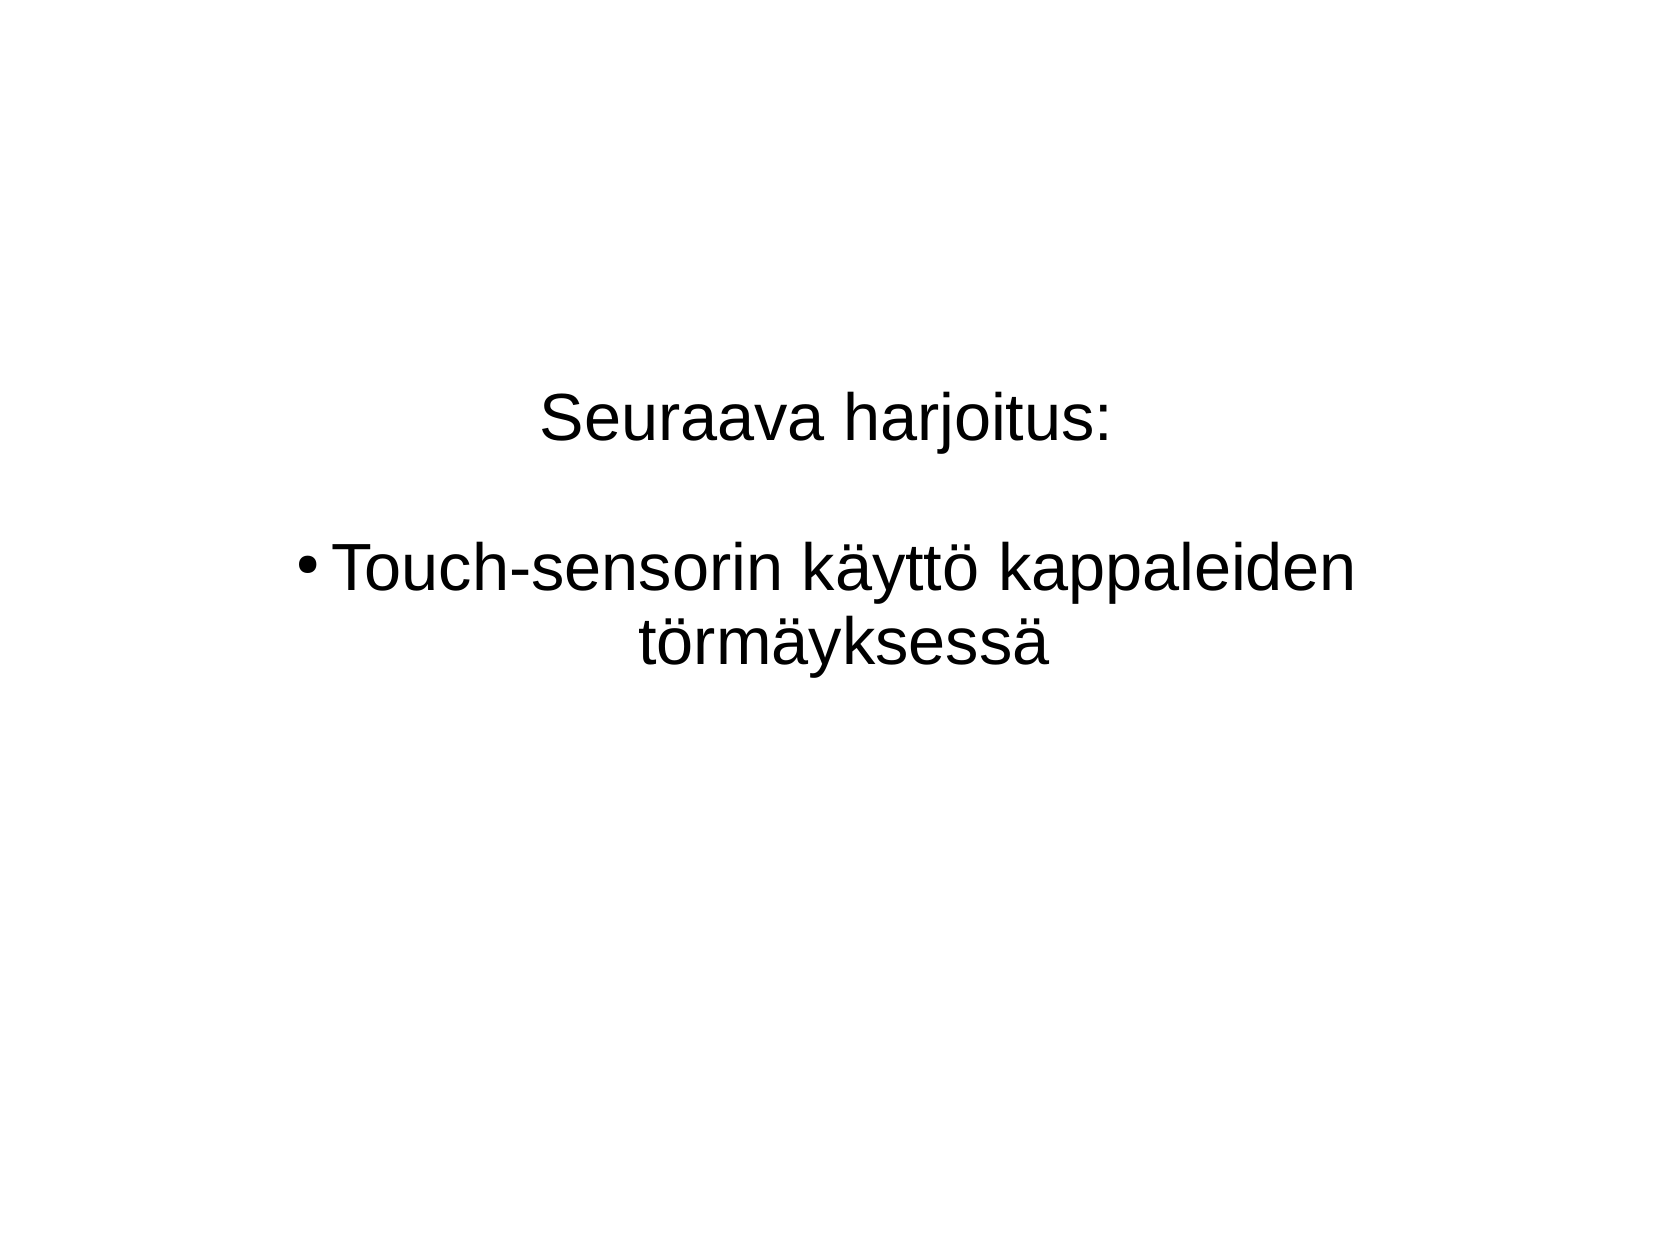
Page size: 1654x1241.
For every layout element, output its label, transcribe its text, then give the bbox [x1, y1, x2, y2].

subtitle Seuraava harjoitus: Touch-sensorin käyttö kappaleiden törmäyksessä [82, 49, 1571, 1010]
